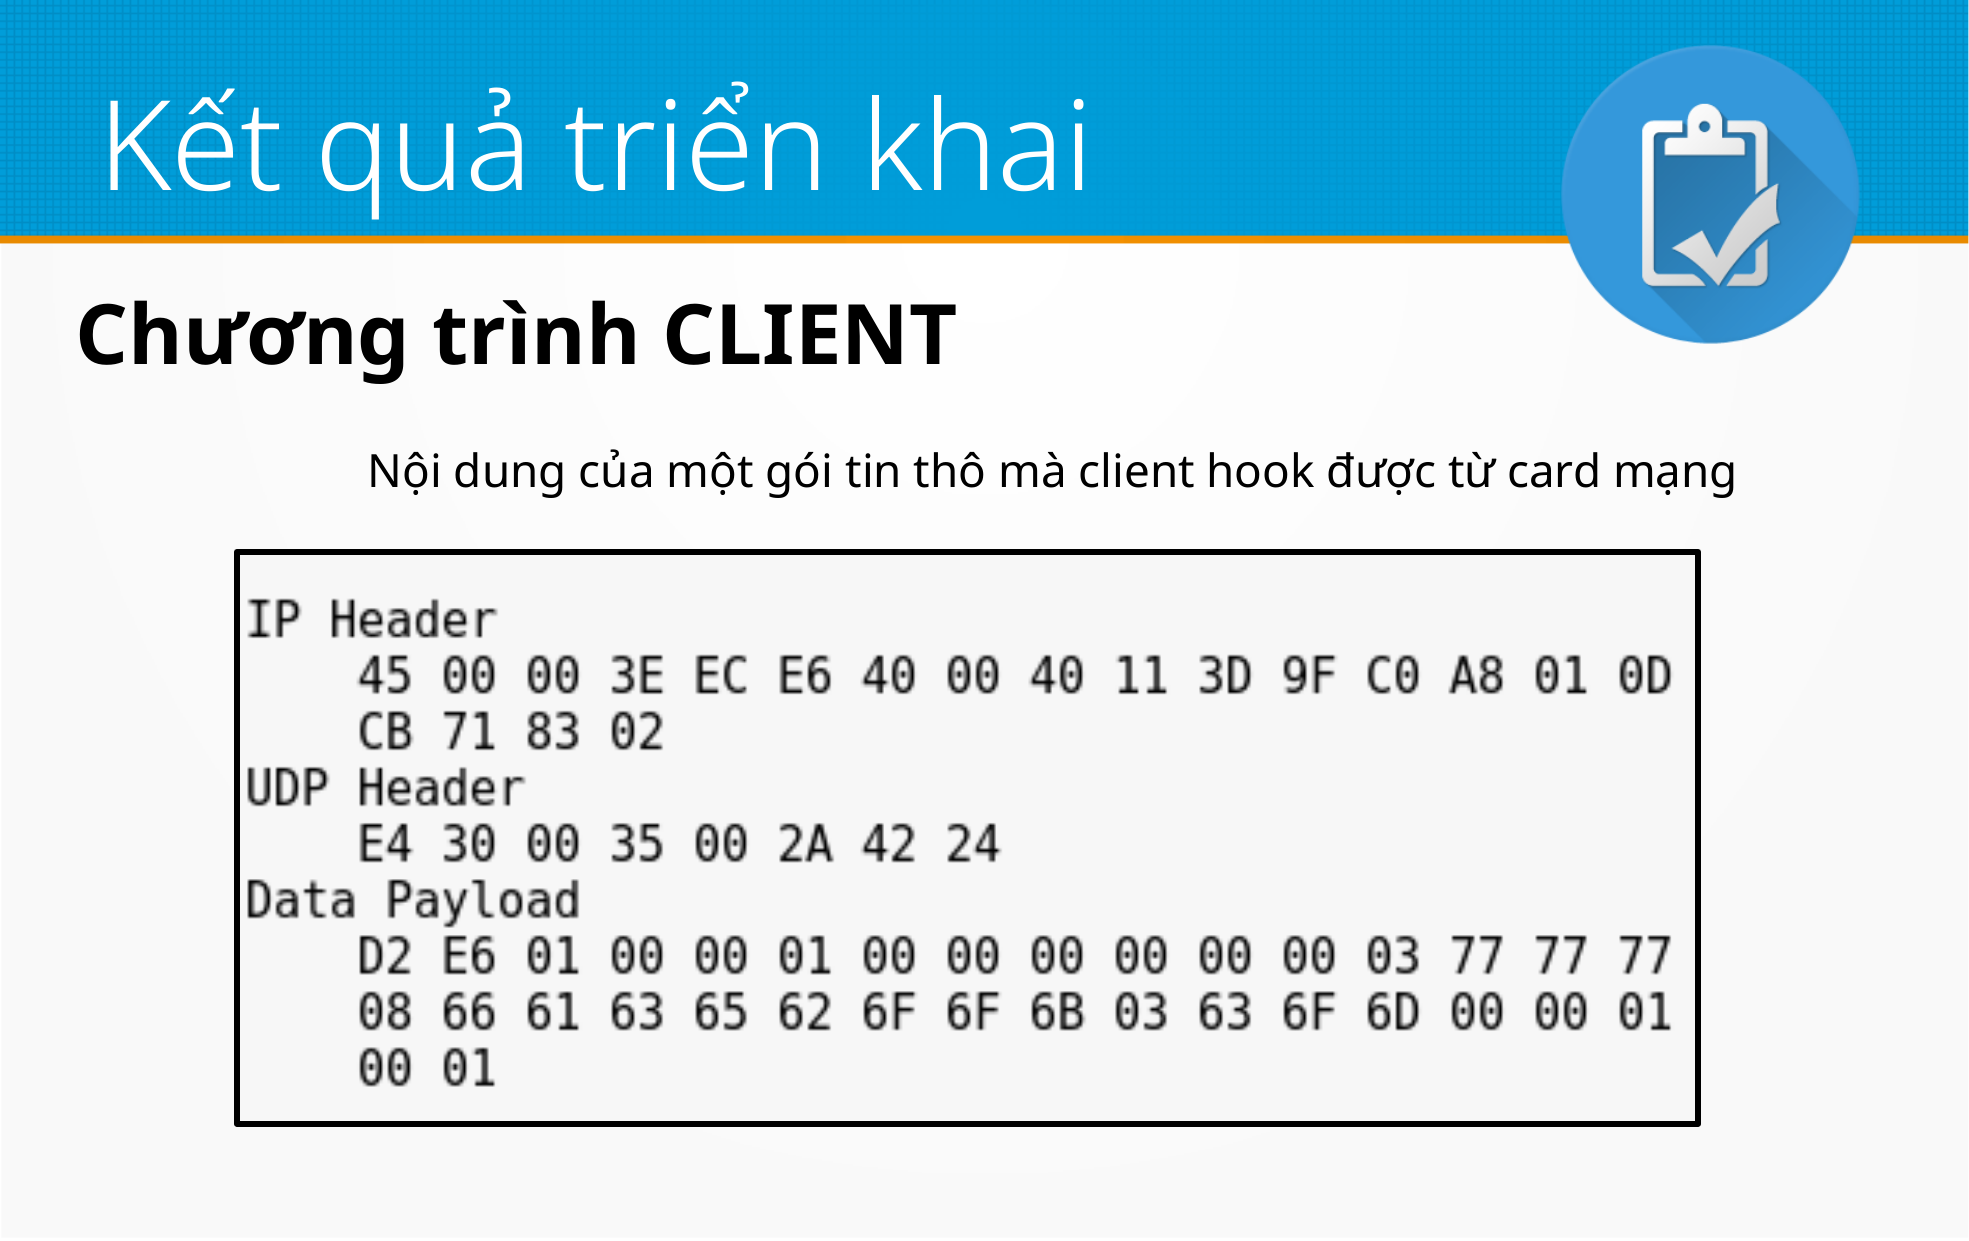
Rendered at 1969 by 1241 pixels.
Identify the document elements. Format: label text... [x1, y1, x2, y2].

picture [0, 46, 1969, 1241]
text_box Nội dung của một gói tin thô mà client hook được từ card mạng [361, 435, 1576, 505]
title Kết quả triển khai [98, 19, 1870, 227]
text_box Chương trình CLIENT [69, 274, 865, 391]
